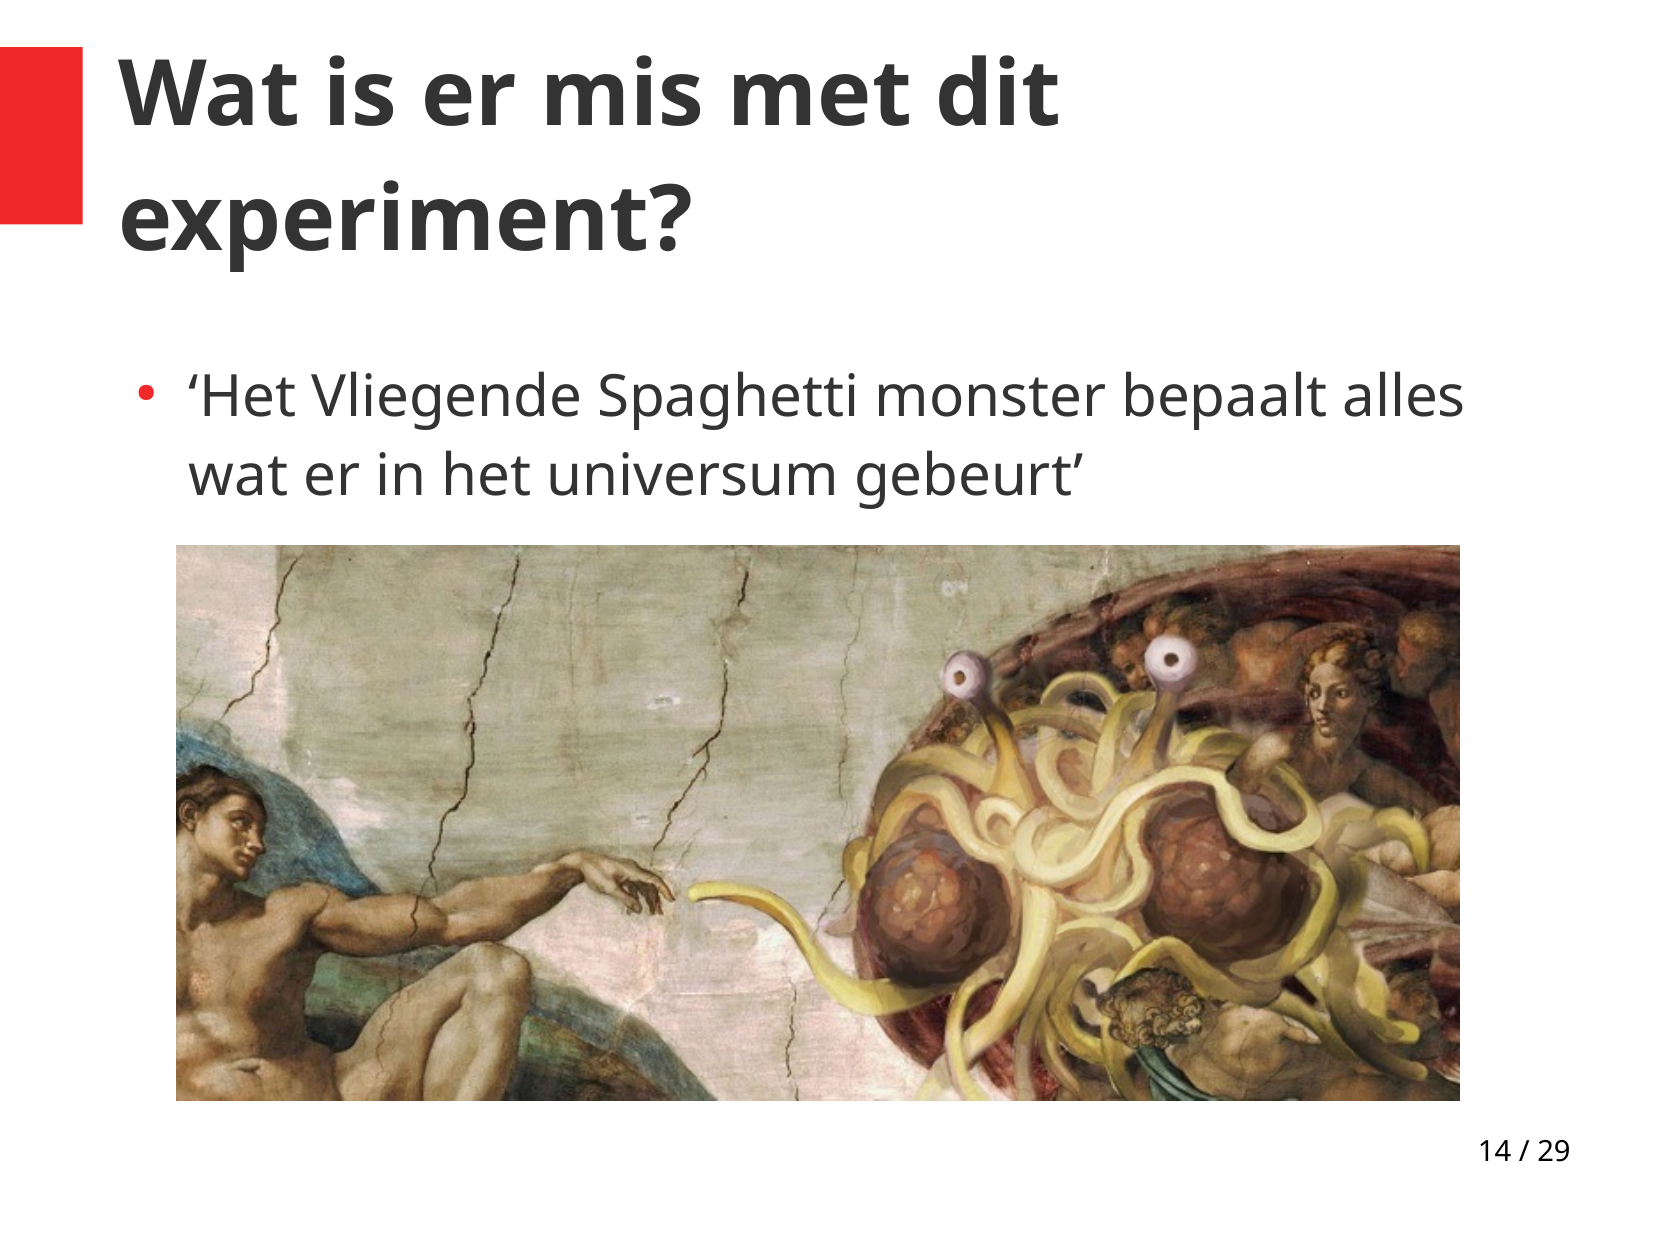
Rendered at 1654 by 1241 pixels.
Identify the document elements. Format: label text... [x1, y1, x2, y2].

list ‘Het Vliegende Spaghetti monster bepaalt alles wat er in het universum gebeurt’ [118, 354, 1536, 1074]
title Wat is er mis met dit experiment? [118, 27, 1571, 278]
picture [176, 545, 1460, 1101]
